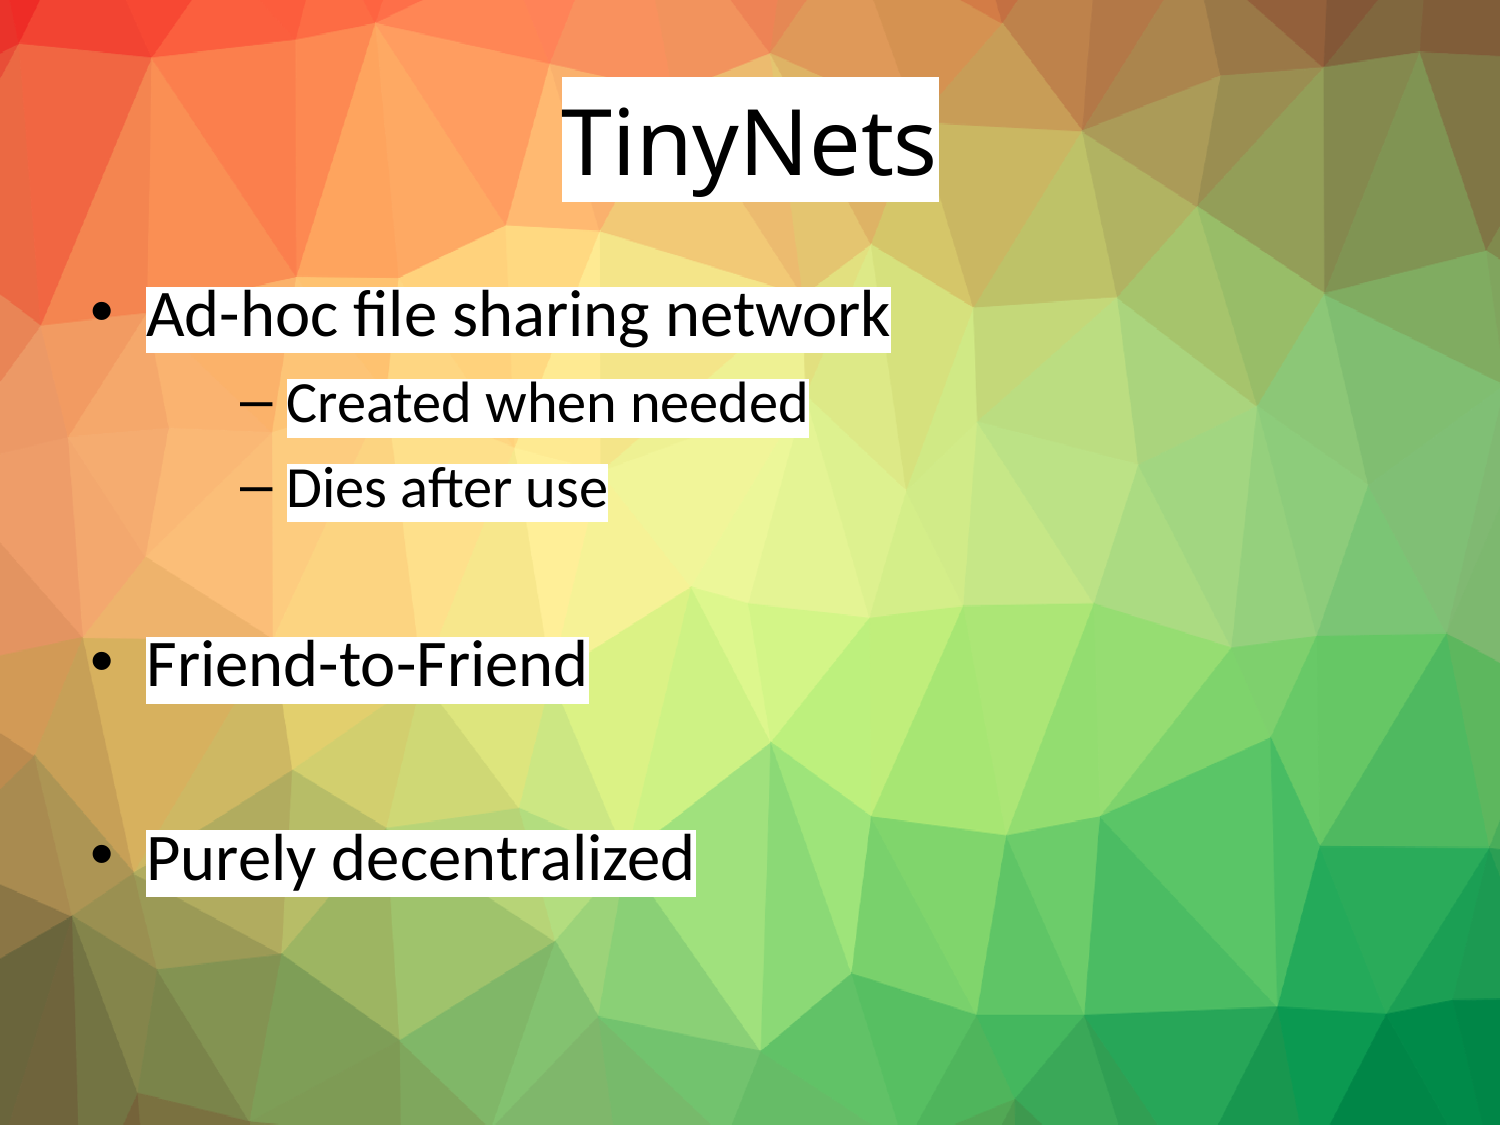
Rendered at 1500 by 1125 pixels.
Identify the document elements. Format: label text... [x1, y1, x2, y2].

title TinyNets [75, 45, 1426, 233]
picture [0, 0, 1500, 1125]
list Ad-hoc file sharing network Created when needed Dies after use Friend-to-Friend Purely decentralized [75, 262, 1426, 1005]
